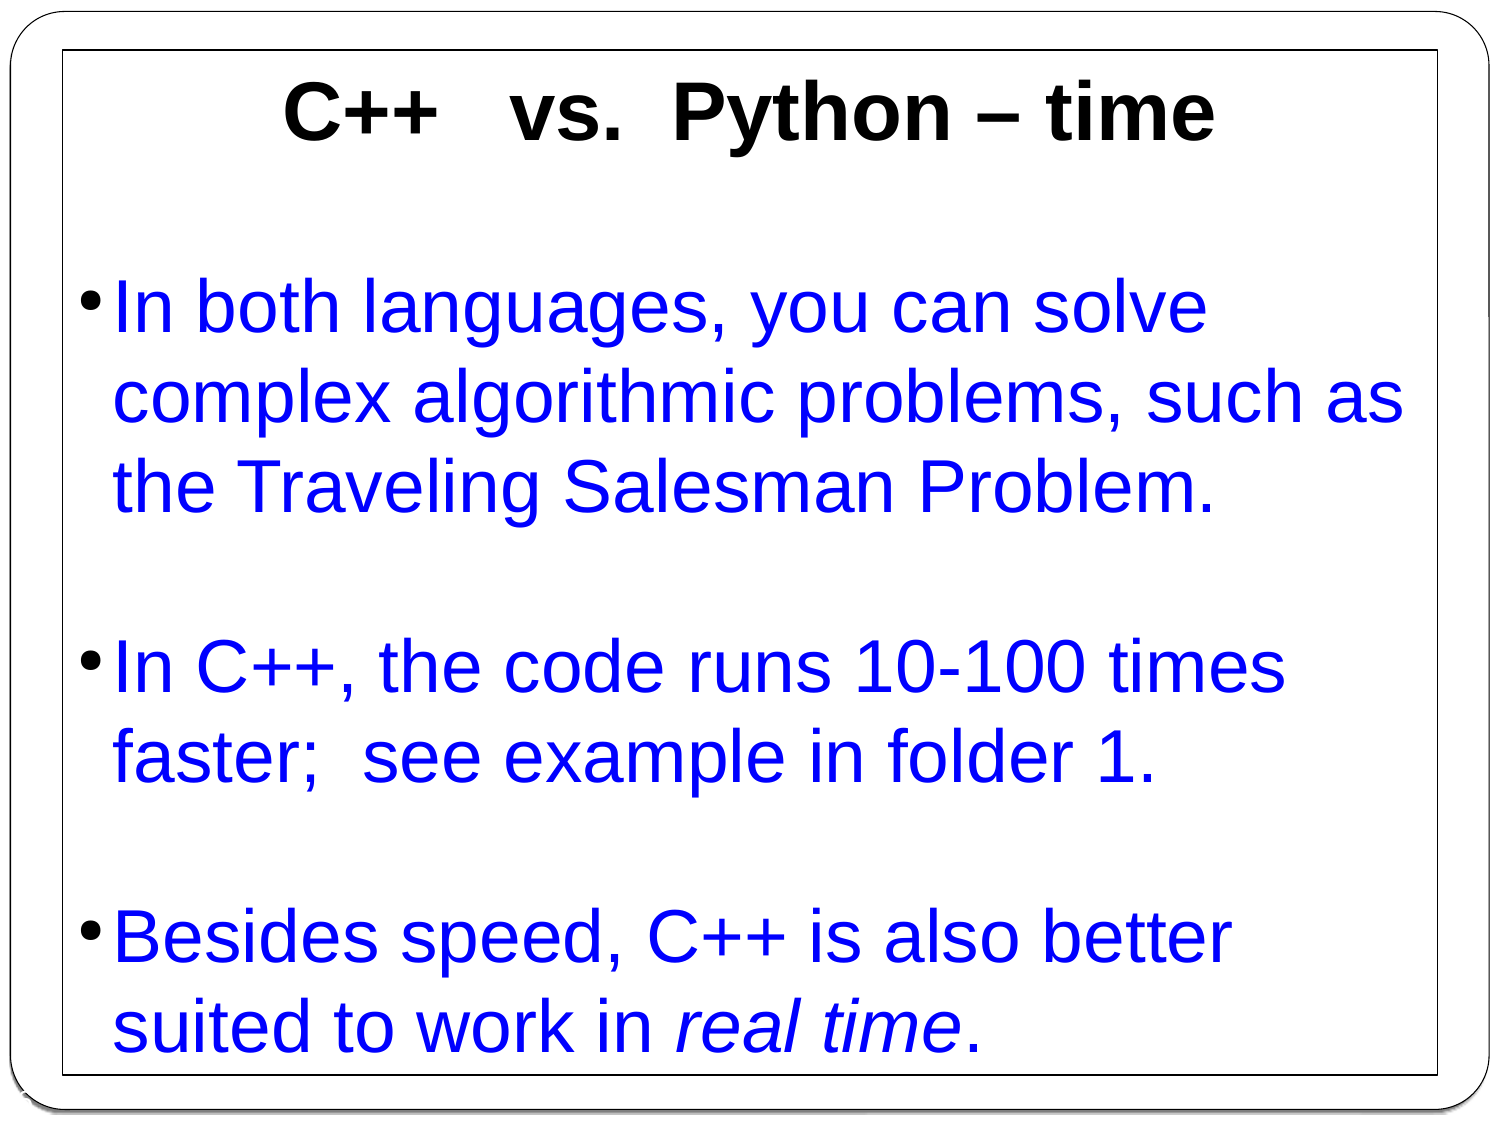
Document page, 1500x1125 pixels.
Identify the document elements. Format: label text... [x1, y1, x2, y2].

slide_number <number> [0, 1074, 50, 1125]
text_box C++ vs. Python – time In both languages, you can solve complex algorithmic problems, such as the Traveling Salesman Problem. In C++, the code runs 10-100 times faster; see example in folder 1. Besides speed, C++ is also better suited to work in real time. [62, 50, 1438, 1075]
